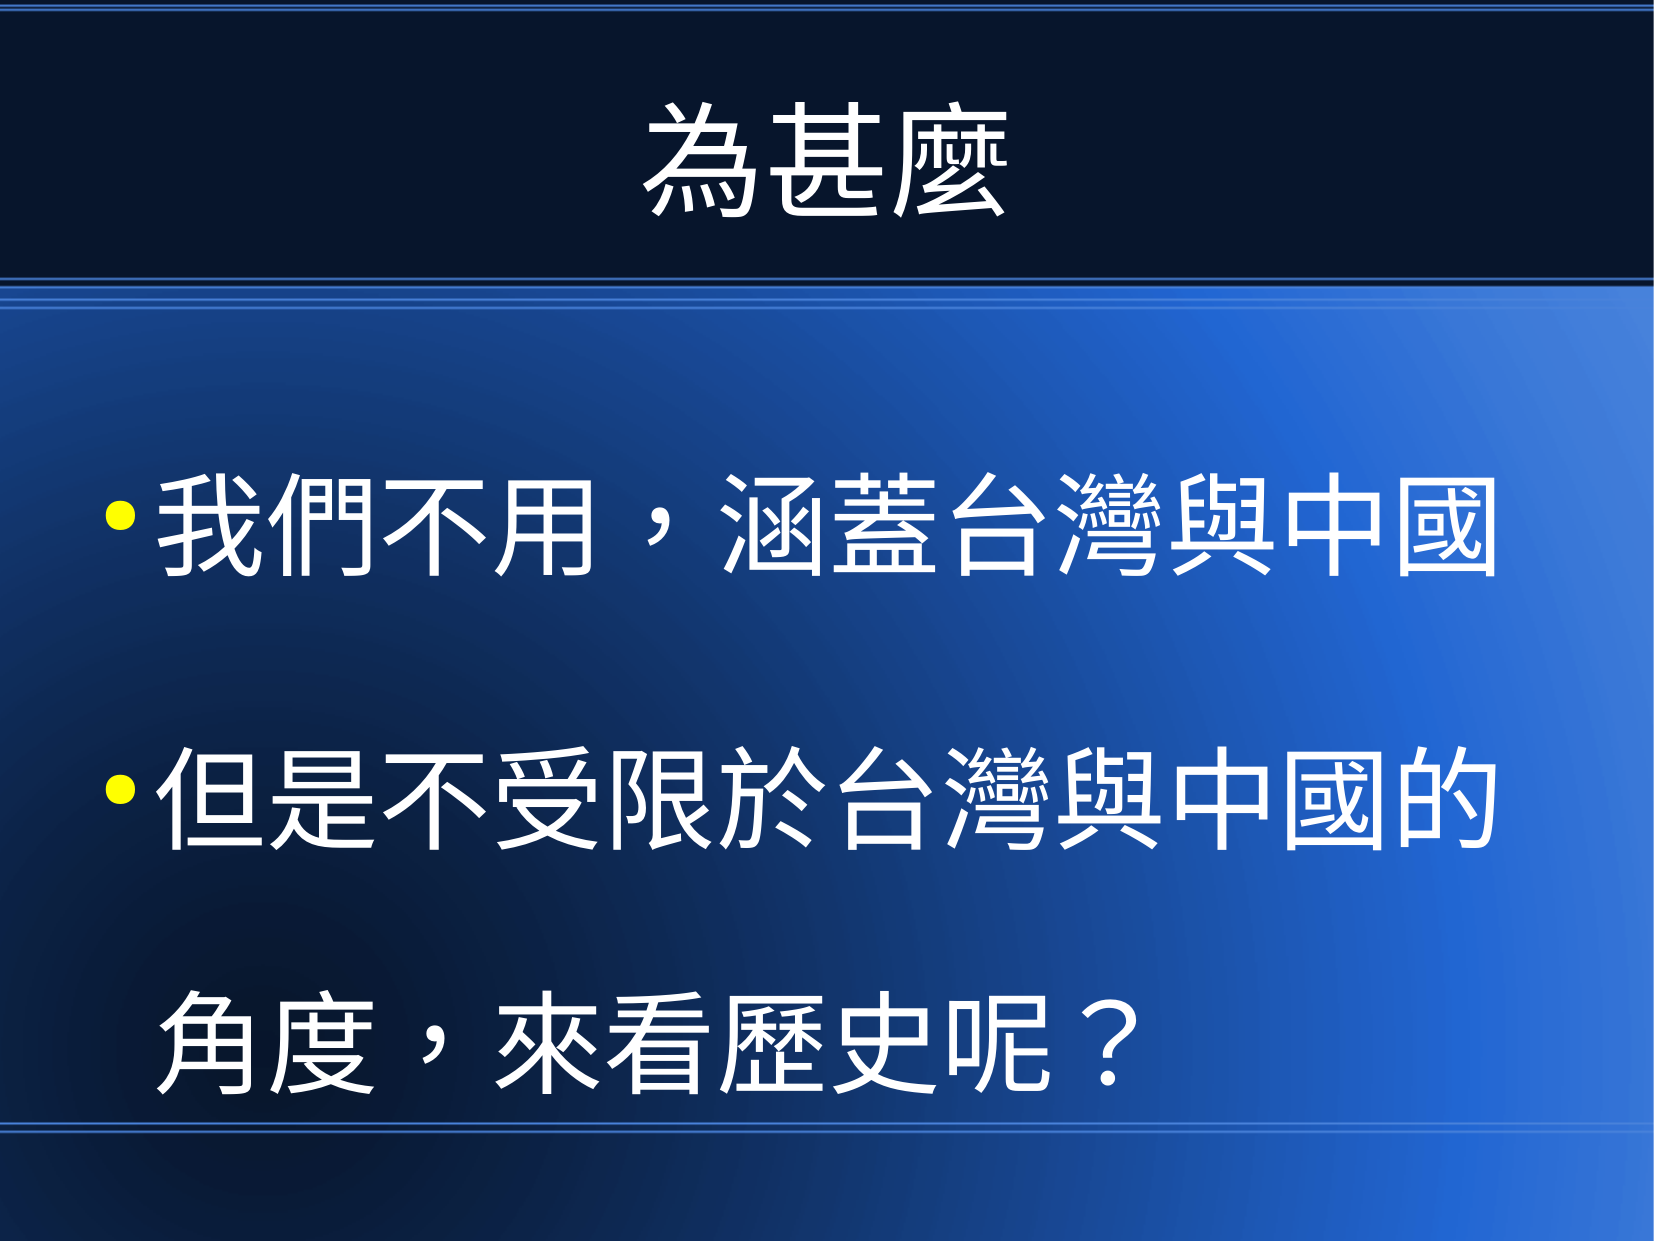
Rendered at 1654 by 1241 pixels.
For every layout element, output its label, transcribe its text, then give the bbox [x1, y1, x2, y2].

picture [0, 0, 1654, 1241]
list 我們不用，涵蓋台灣與中國 但是不受限於台灣與中國的角度，來看歷史呢？ [82, 355, 1571, 1241]
title 為甚麼 [82, 49, 1571, 257]
